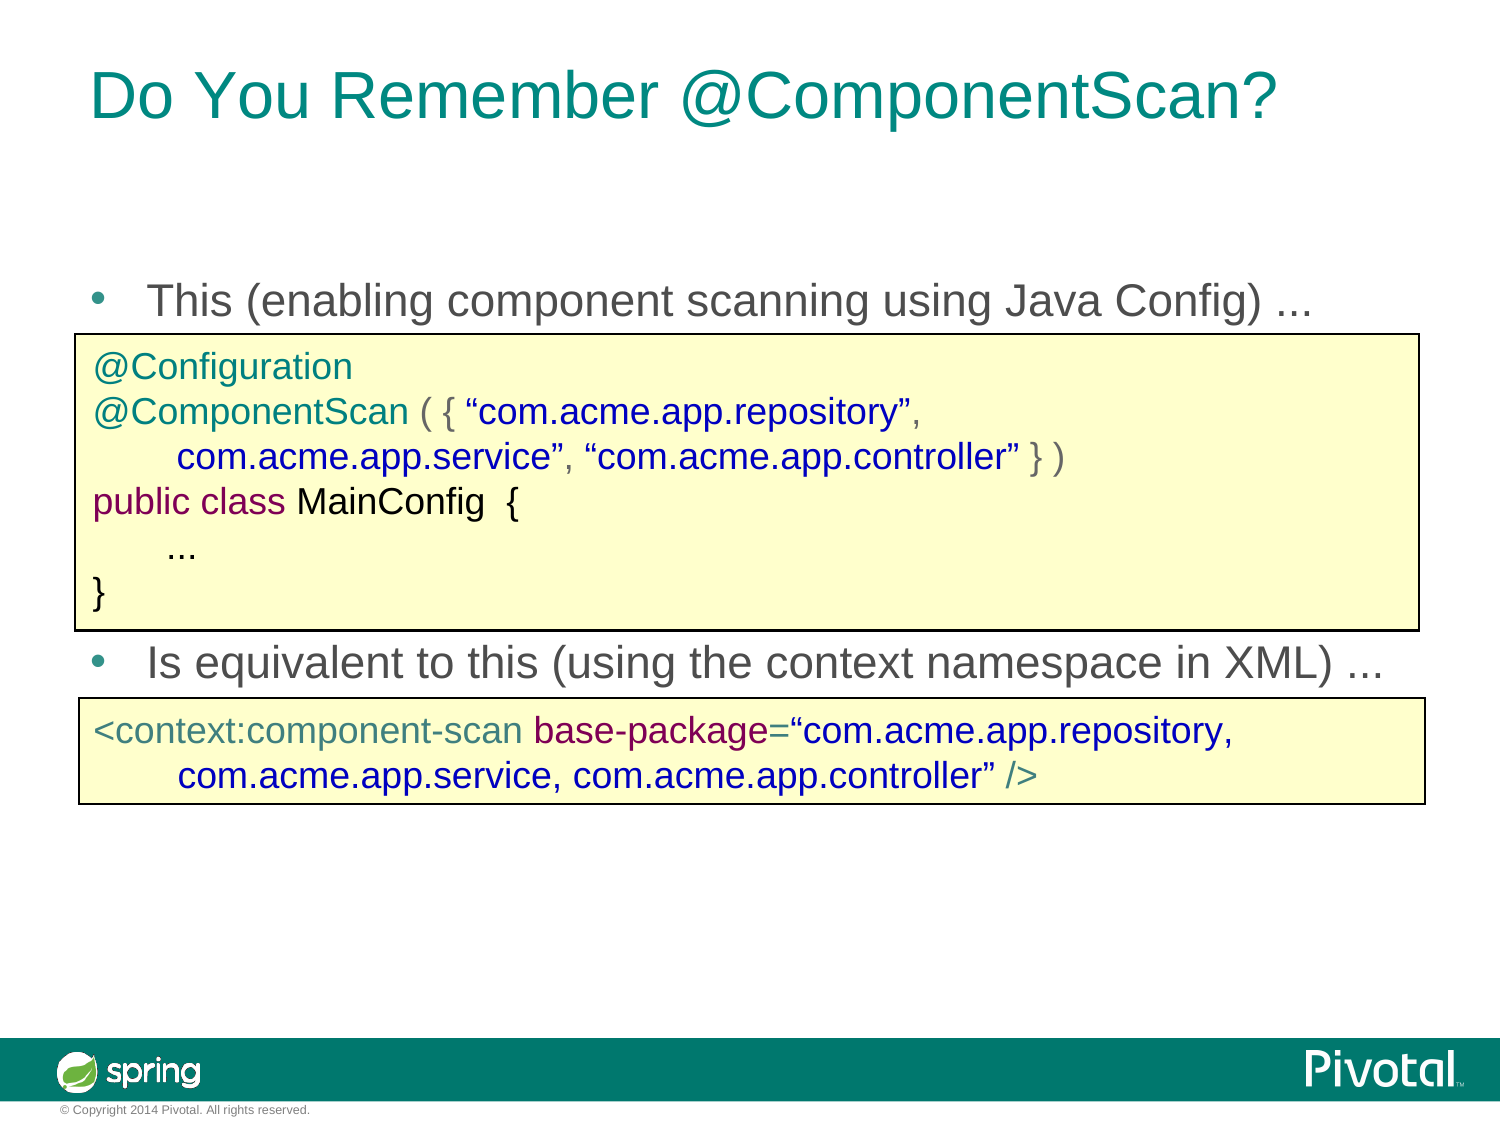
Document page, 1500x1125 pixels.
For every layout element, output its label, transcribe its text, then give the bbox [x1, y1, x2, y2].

picture [1306, 1050, 1464, 1087]
list This (enabling component scanning using Java Config) ... Is equivalent to this (using the context namespace in XML) ... [75, 262, 1426, 1013]
picture [32, 1041, 210, 1103]
title Do You Remember @ComponentScan? [75, 37, 1426, 226]
